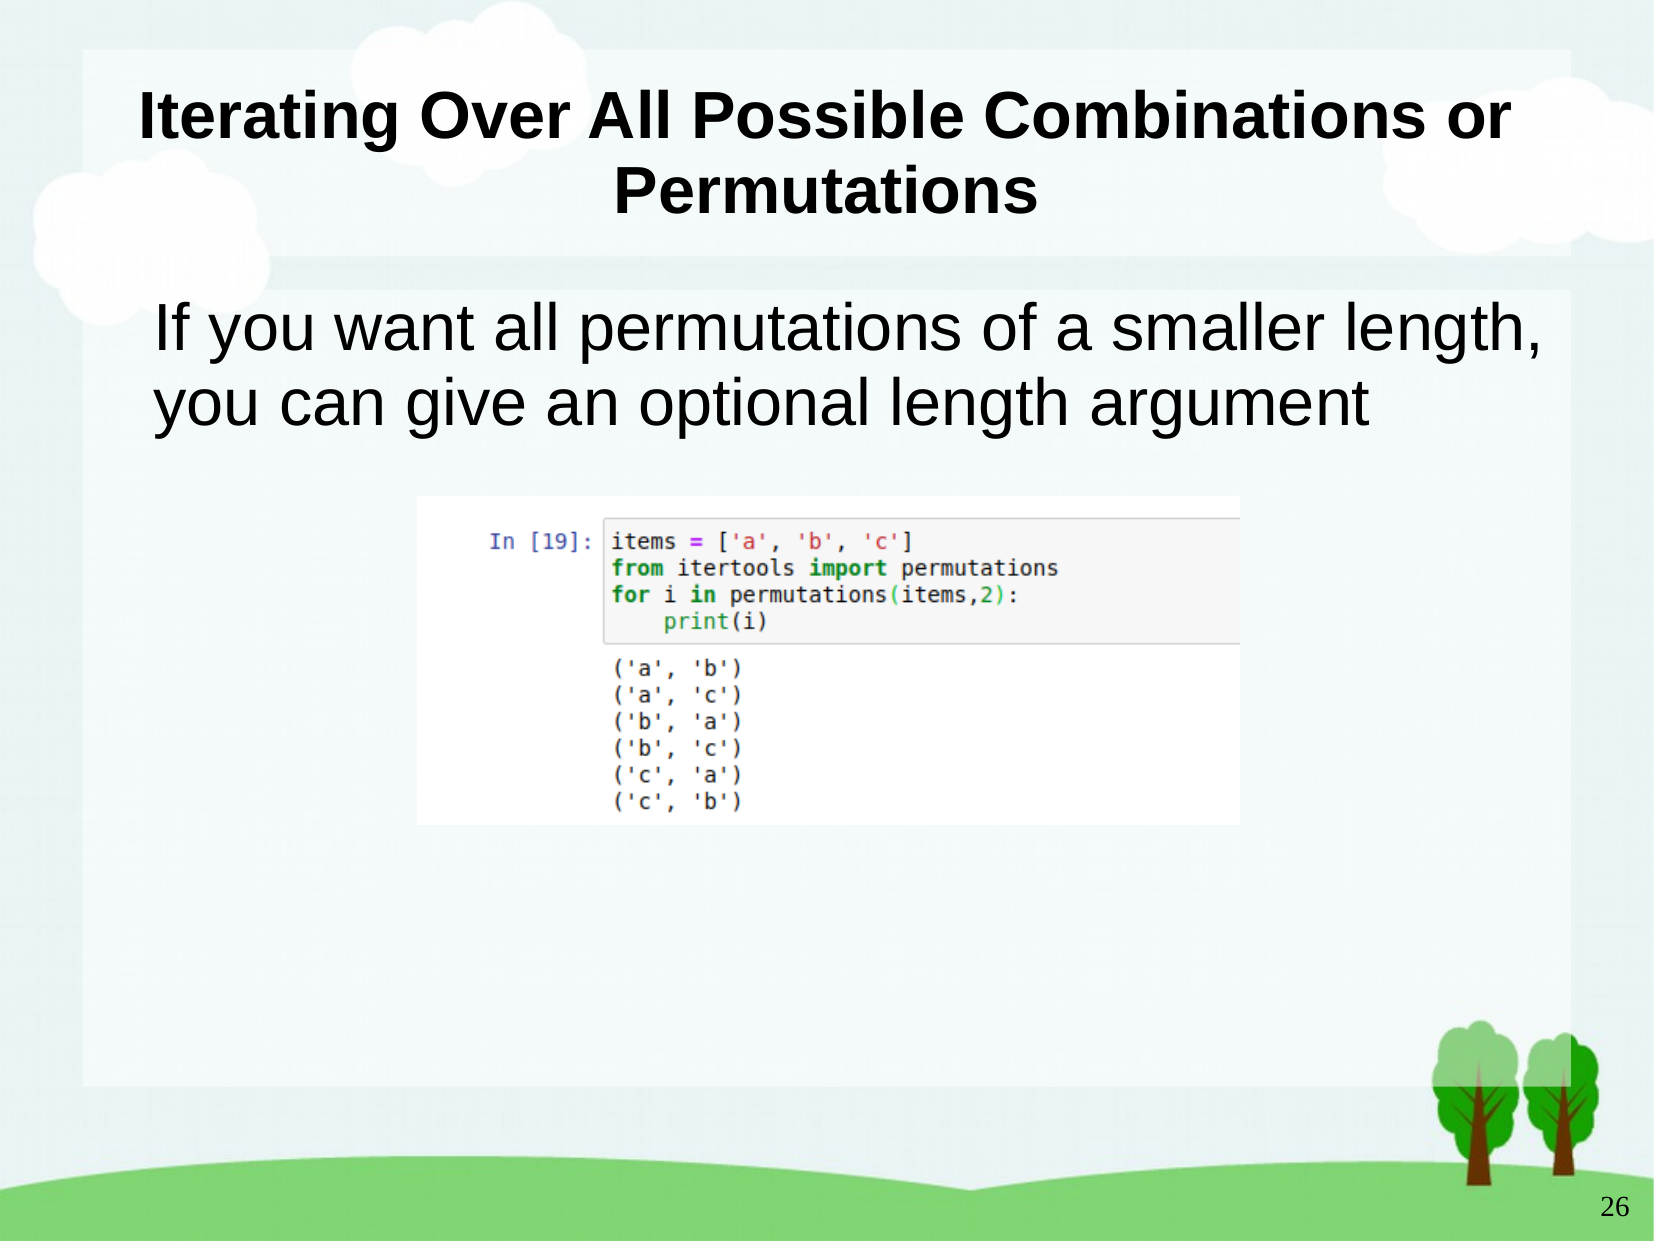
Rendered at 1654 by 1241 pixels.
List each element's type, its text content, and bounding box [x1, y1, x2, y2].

list If you want all permutations of a smaller length, you can give an optional length argument [82, 290, 1571, 1087]
title Iterating Over All Possible Combinations or Permutations [82, 49, 1571, 257]
picture [0, 0, 1654, 1241]
